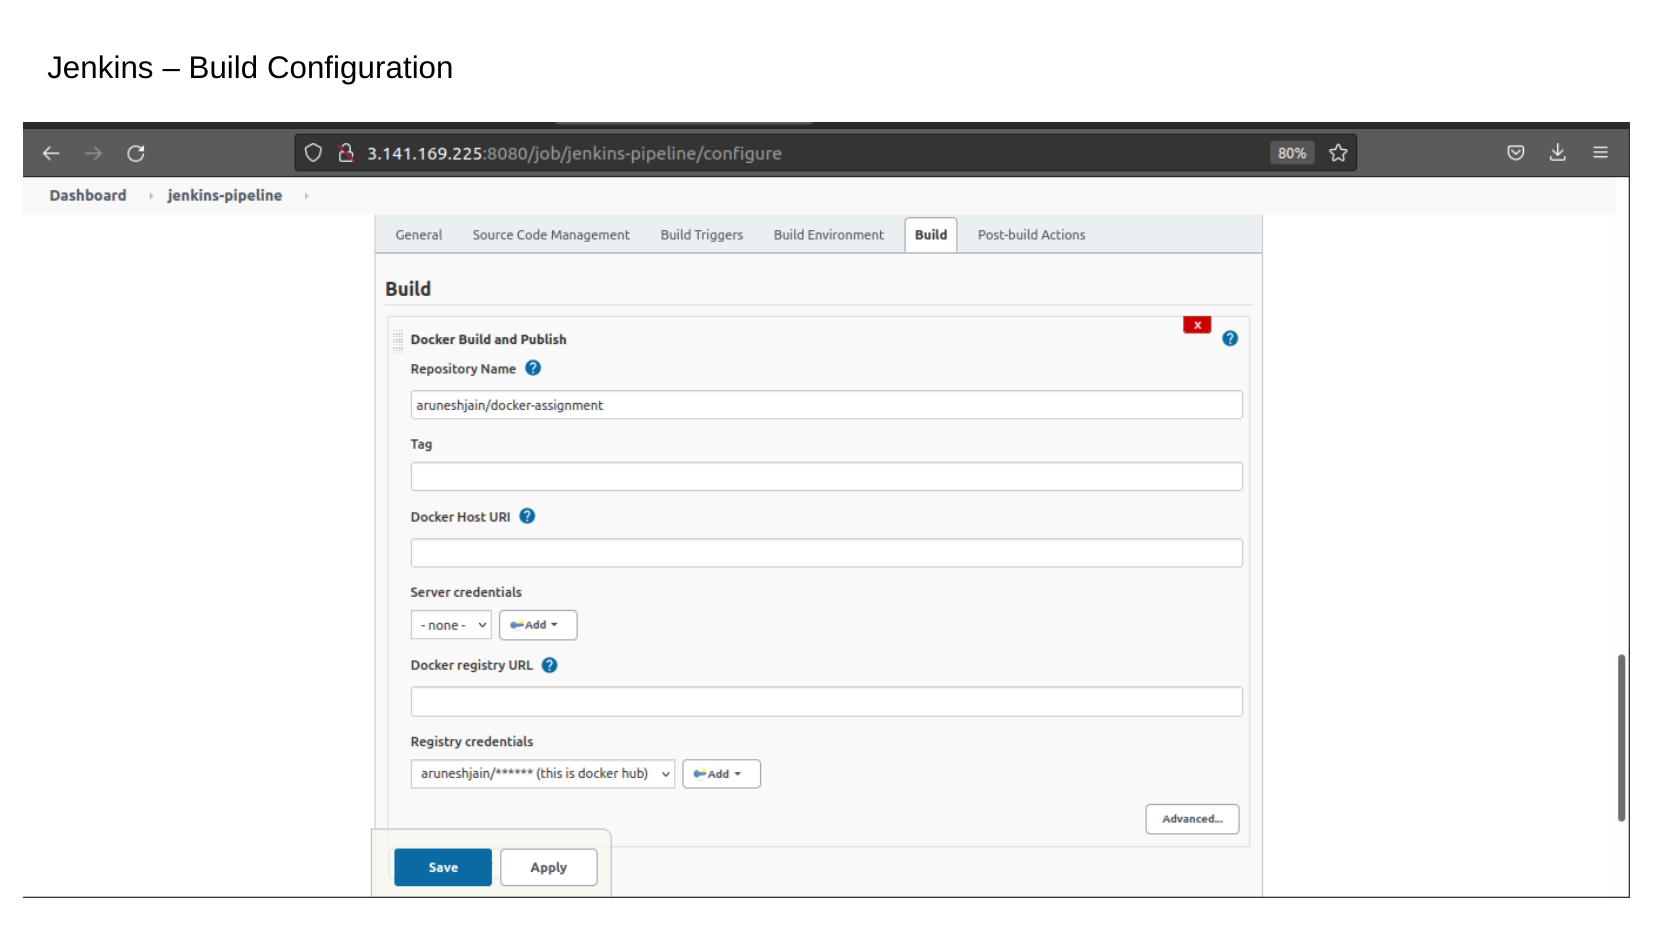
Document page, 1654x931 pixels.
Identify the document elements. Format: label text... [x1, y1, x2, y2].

title Jenkins – Build Configuration [47, 39, 1536, 97]
picture [23, 122, 1630, 898]
